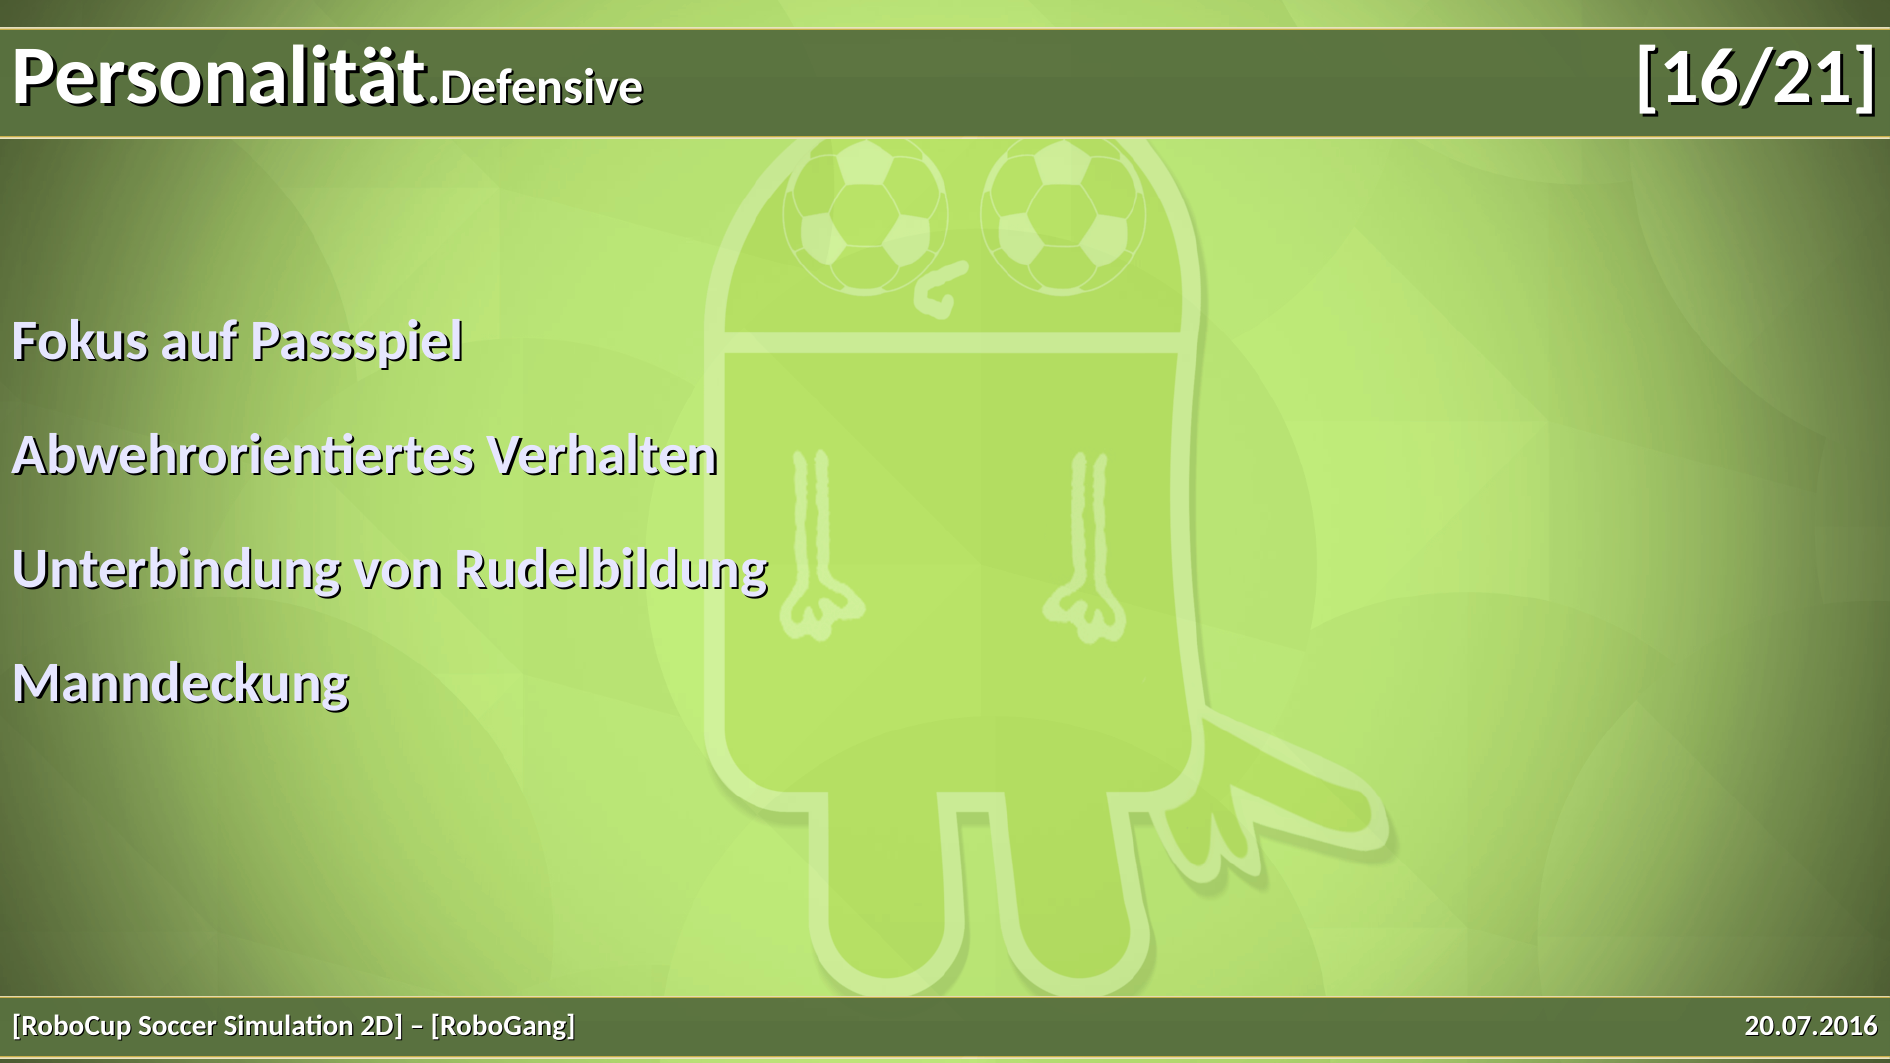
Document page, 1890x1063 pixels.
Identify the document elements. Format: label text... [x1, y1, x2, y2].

title [RoboCup Soccer Simulation 2D] – [RoboGang] [11, 1003, 1063, 1052]
picture [0, 0, 1890, 1063]
subtitle Fokus auf Passspiel Abwehrorientiertes Verhalten Unterbindung von Rudelbildung Manndeckung [11, 259, 1878, 910]
title [16/21] [1535, 34, 1878, 131]
title Personalität.Defensive [11, 32, 1430, 134]
title 20.07.2016 [1629, 1003, 1878, 1052]
